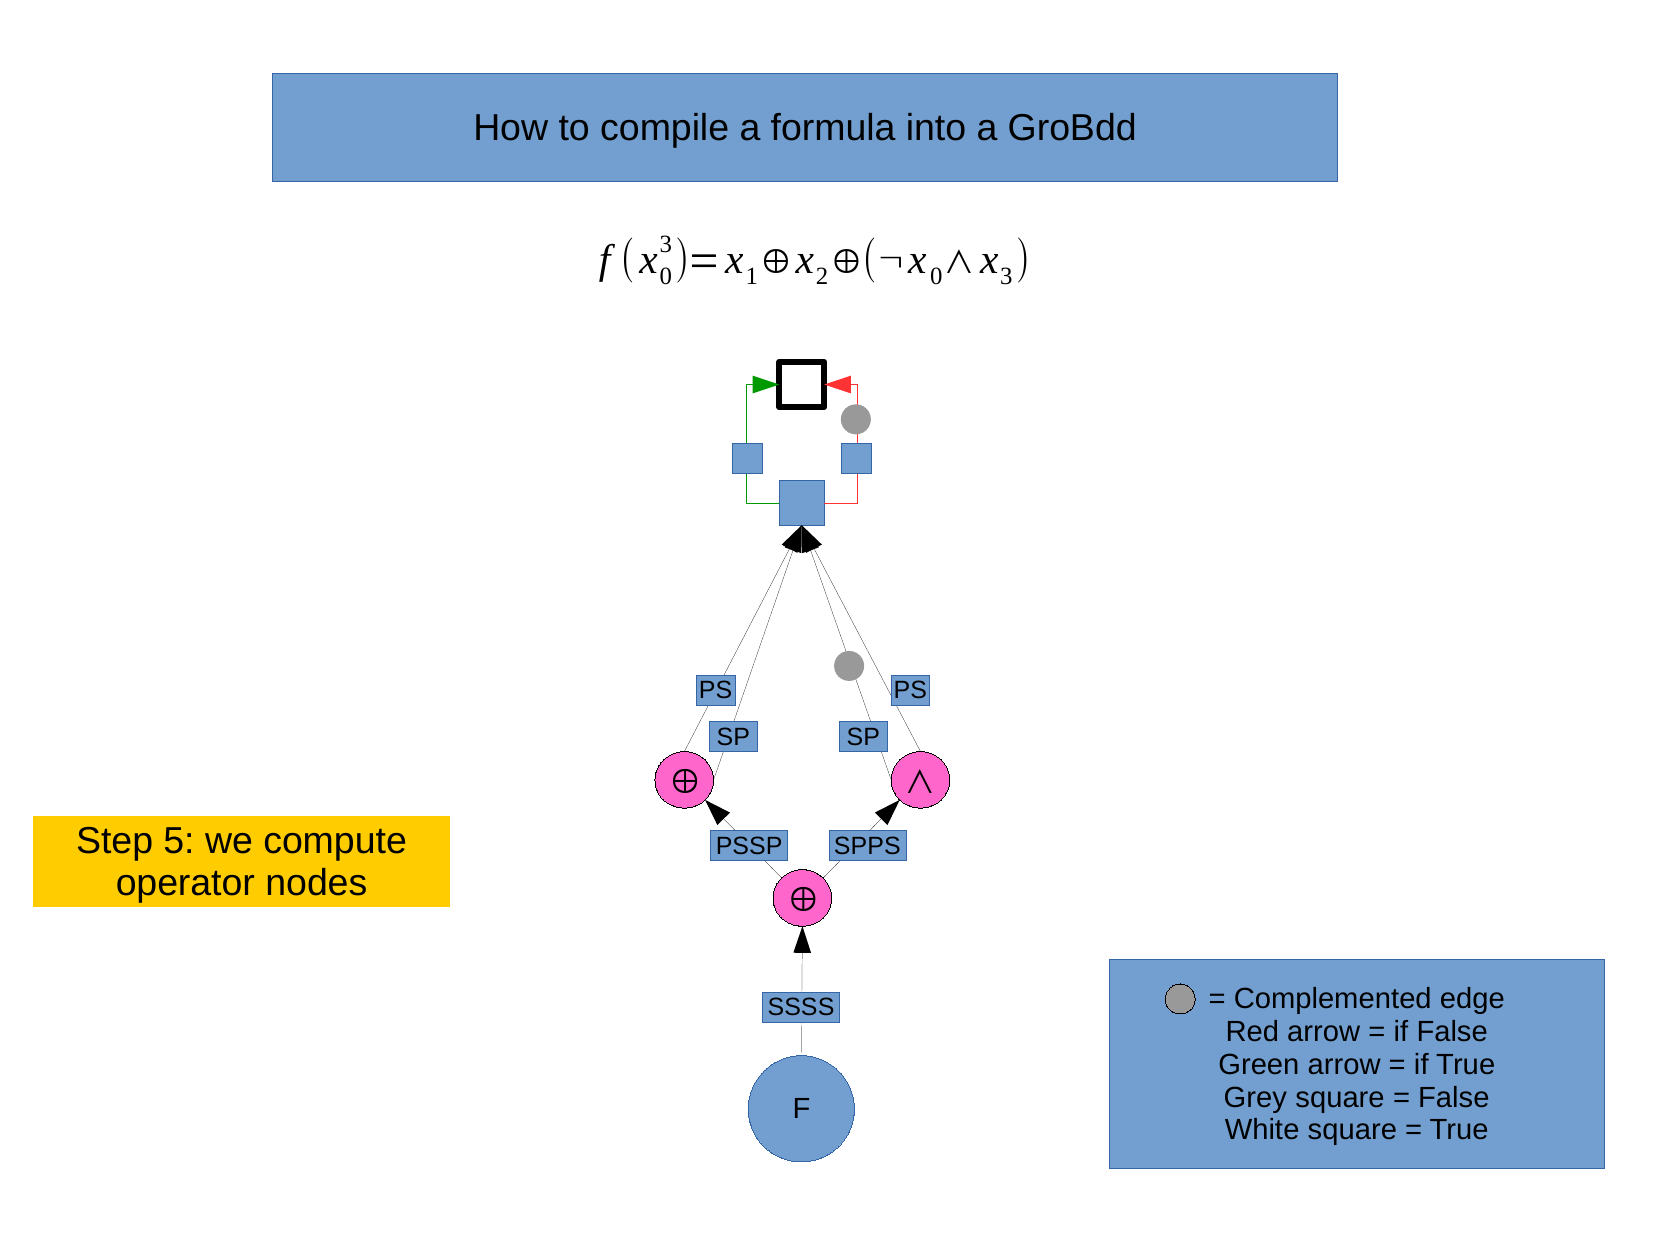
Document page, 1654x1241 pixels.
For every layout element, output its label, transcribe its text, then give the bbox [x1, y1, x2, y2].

text_box PSSP [710, 830, 788, 861]
text_box [840, 404, 871, 435]
text_box [891, 762, 897, 797]
text_box [827, 882, 832, 914]
text_box [1165, 983, 1196, 1014]
text_box PS [696, 675, 736, 706]
text_box [670, 751, 699, 755]
text_box [779, 480, 825, 526]
text_box How to compile a formula into a GroBdd [272, 73, 1338, 182]
text_box [841, 443, 872, 474]
text_box [666, 802, 703, 809]
text_box [906, 751, 935, 755]
text_box SPPS [829, 830, 907, 861]
text_box SP [839, 721, 888, 752]
text_box [709, 764, 714, 795]
chart [660, 755, 709, 802]
text_box [903, 803, 938, 809]
text_box [773, 882, 778, 914]
chart [778, 873, 827, 921]
chart [897, 755, 945, 803]
text_box SSSS [762, 992, 840, 1023]
text_box F [748, 1055, 855, 1162]
text_box = Complemented edge Red arrow = if False Green arrow = if True Grey square = False White square = True [1109, 959, 1605, 1169]
text_box [945, 764, 950, 796]
text_box PS [891, 675, 930, 706]
text_box Step 5: we compute operator nodes [33, 816, 450, 907]
text_box [834, 650, 865, 681]
text_box [779, 362, 825, 408]
text_box [788, 869, 817, 873]
text_box [654, 764, 660, 796]
text_box [785, 921, 820, 927]
text_box [732, 443, 763, 474]
chart [590, 231, 1036, 289]
text_box SP [709, 721, 758, 752]
